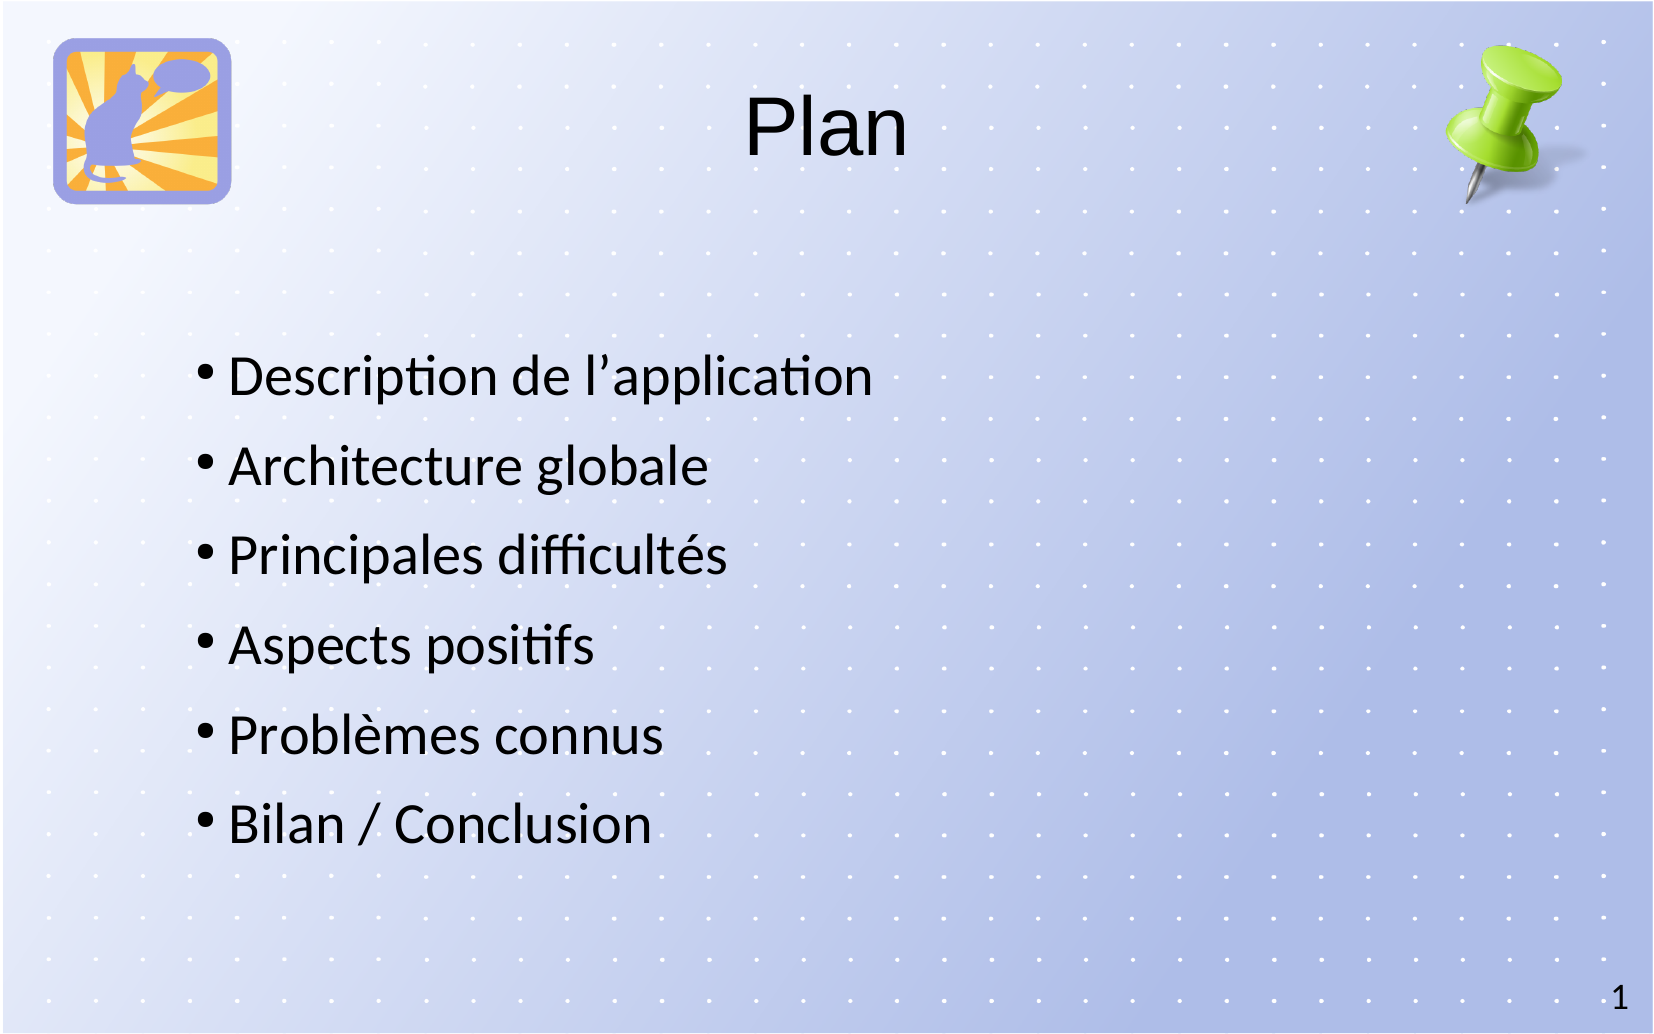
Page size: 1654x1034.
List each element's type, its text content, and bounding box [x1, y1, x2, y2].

text_box 1 [1595, 964, 1642, 1025]
title Plan [82, 41, 1571, 214]
picture [47, 32, 237, 210]
list Description de l’application Architecture globale Principales difficultés Aspects positifs Problèmes connus Bilan / Conclusion [82, 339, 1571, 875]
picture [1417, 32, 1596, 210]
